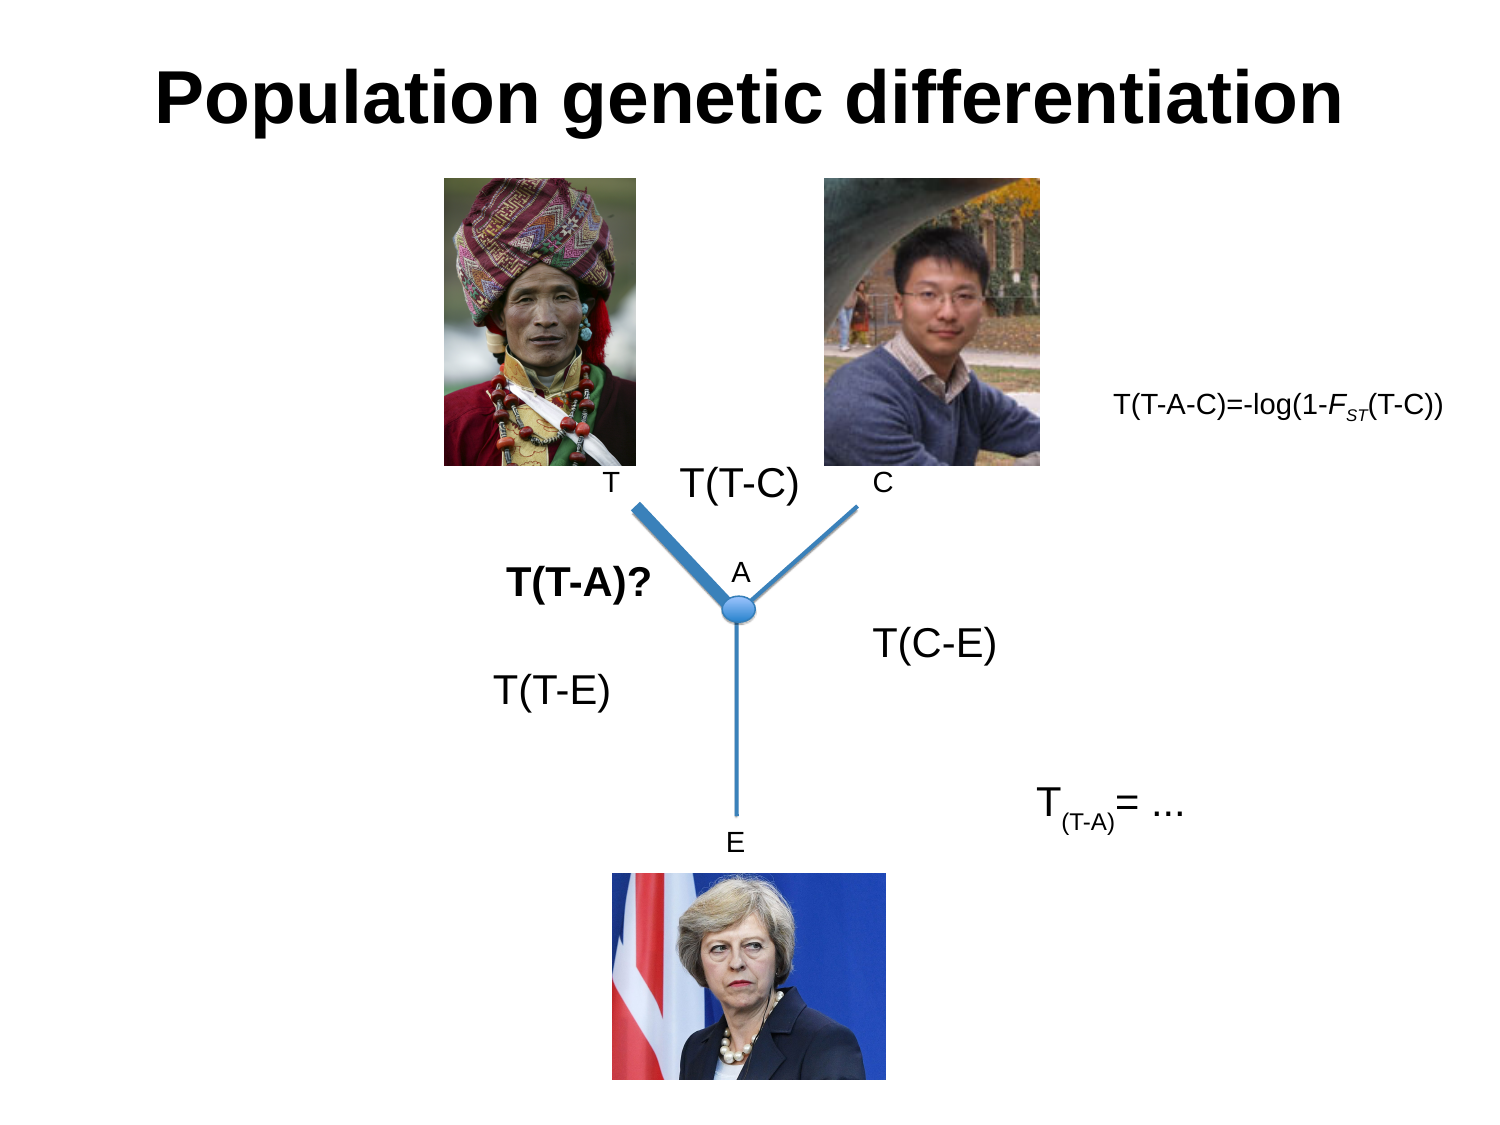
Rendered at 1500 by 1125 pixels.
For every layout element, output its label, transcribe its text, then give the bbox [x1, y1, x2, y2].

text_box T(T-A-C)=-log(1-FST(T-C)) [1098, 377, 1459, 433]
title [75, 188, 1425, 233]
text_box T(T-C) [664, 448, 816, 514]
picture [824, 233, 1040, 466]
text_box Population genetic differentiation [74, 0, 1425, 188]
text_box T(T-A)? [491, 547, 668, 613]
text_box T(T-E) [478, 655, 627, 721]
text_box T(C-E) [857, 608, 1013, 674]
text_box T [587, 455, 636, 506]
picture [612, 873, 886, 1080]
text_box E [711, 816, 761, 866]
text_box T(T-A)= ... [1021, 767, 1201, 843]
text_box C [857, 455, 909, 506]
text_box A [716, 545, 766, 596]
text_box [722, 596, 756, 623]
picture [444, 233, 636, 466]
